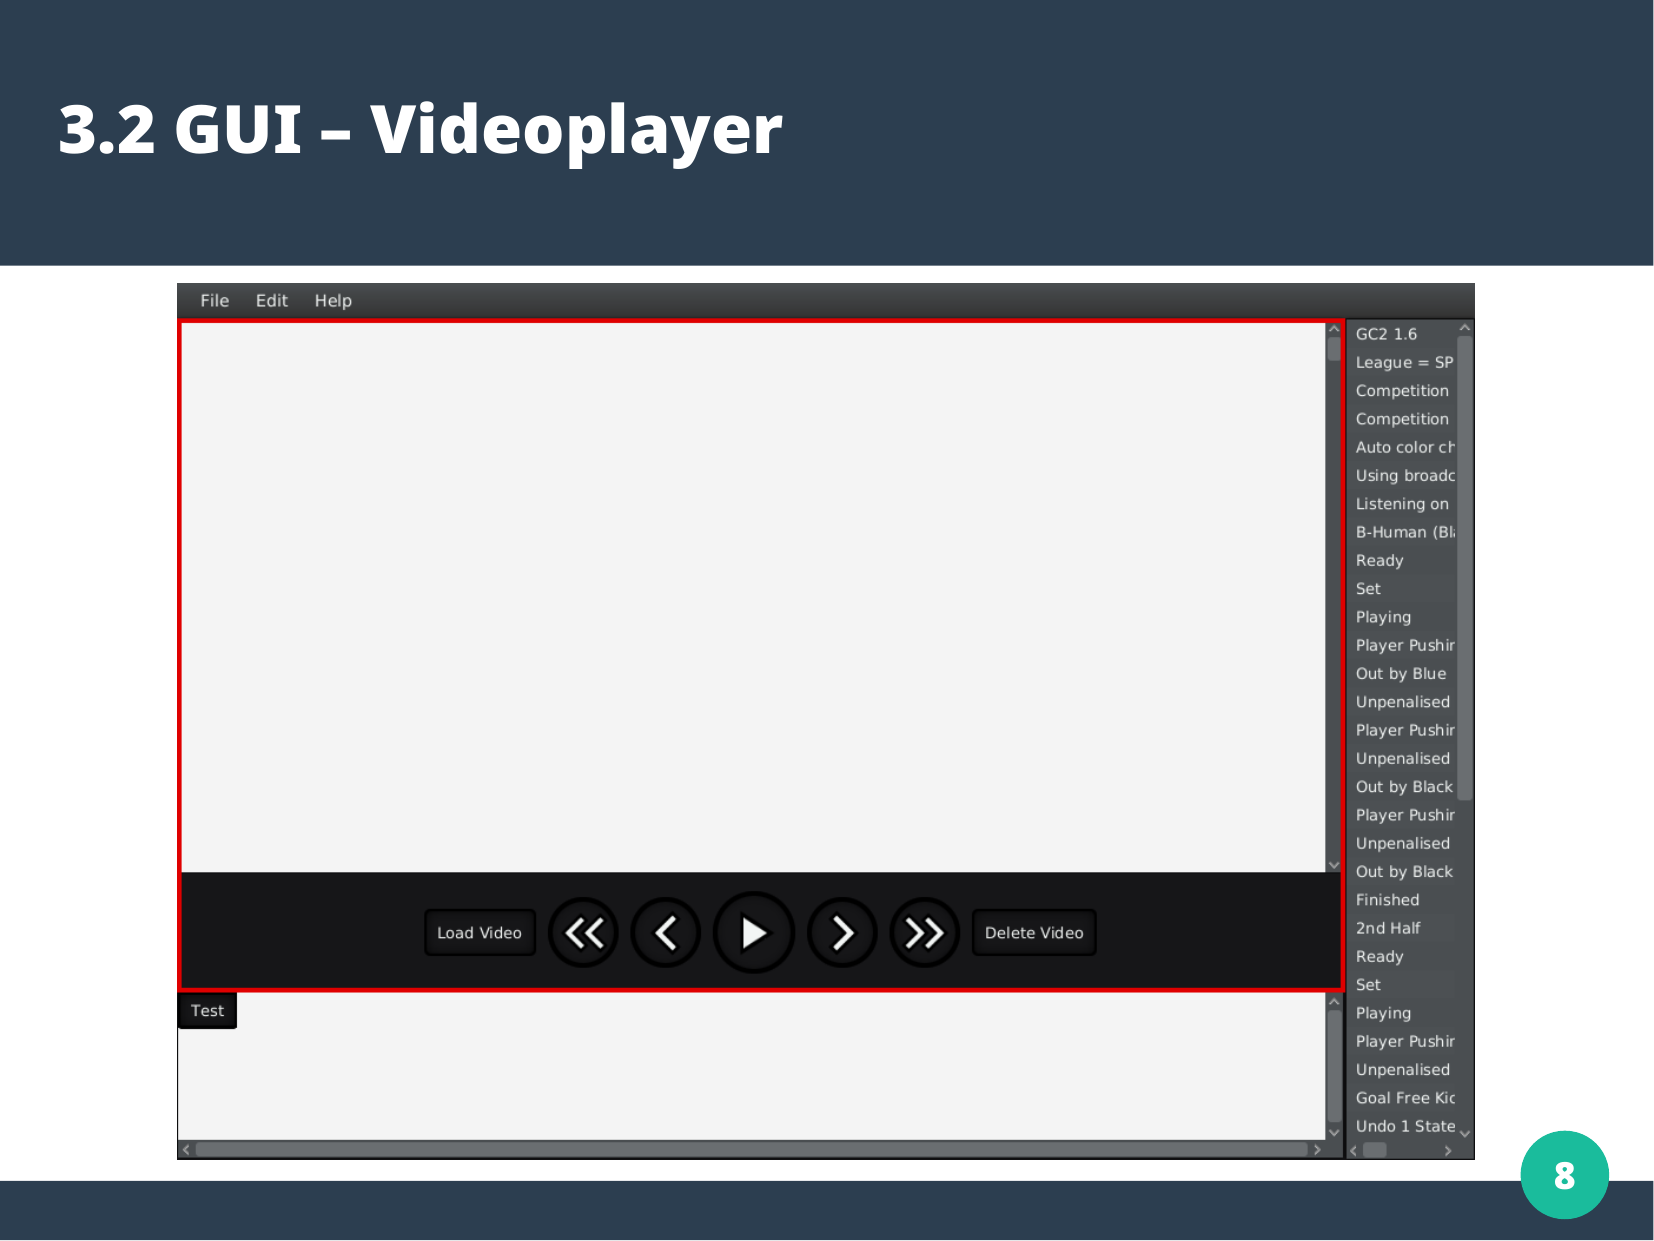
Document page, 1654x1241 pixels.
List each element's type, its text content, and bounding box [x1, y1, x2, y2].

picture [177, 283, 1475, 1160]
title 3.2 GUI – Videoplayer [58, 49, 1595, 207]
